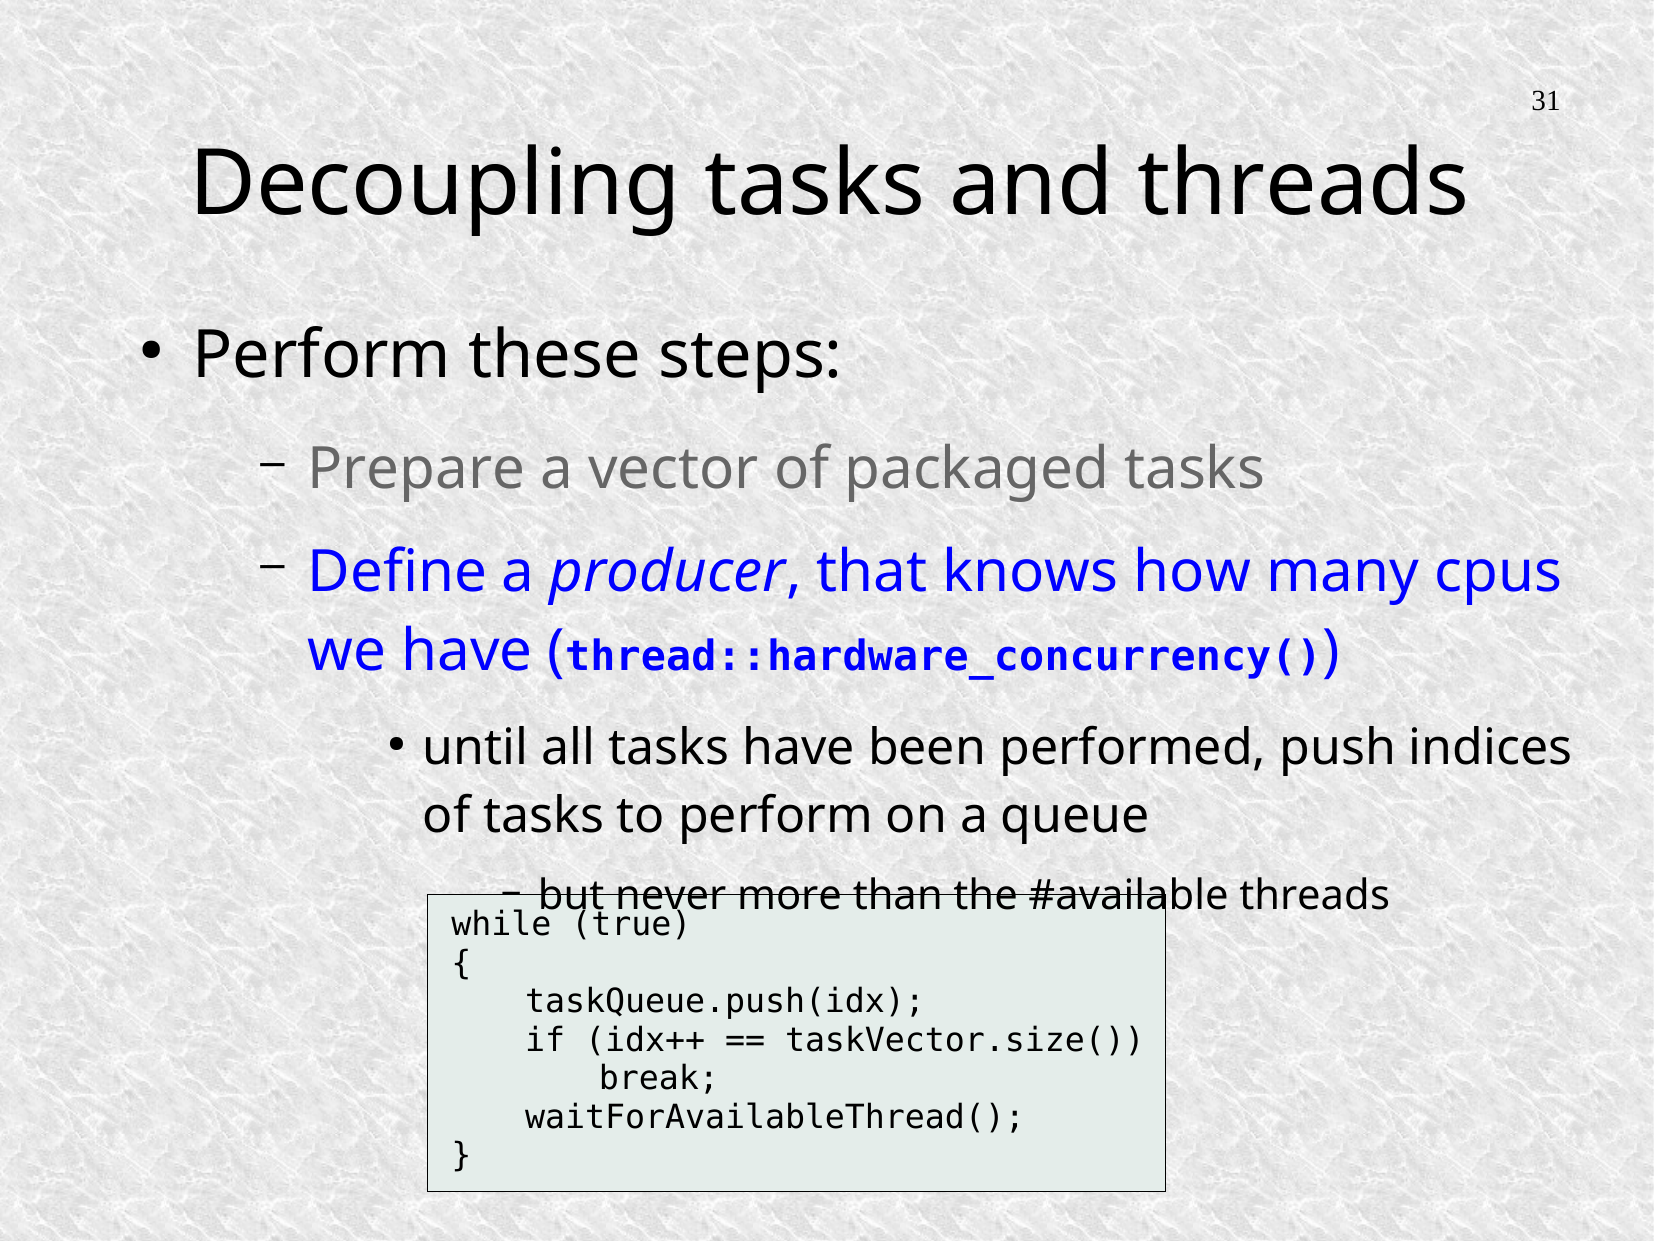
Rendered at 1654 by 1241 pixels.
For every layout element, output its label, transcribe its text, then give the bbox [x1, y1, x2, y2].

title Decoupling tasks and threads [123, 73, 1536, 284]
text_box while (true) { taskQueue.push(idx); if (idx++ == taskVector.size()) break; waitForAvailableThread(); } [451, 904, 1146, 1175]
list Perform these steps: Prepare a vector of packaged tasks Define a producer, that knows how many cpus we have (thread::hardware_concurrency()) until all tasks have been performed, push indices of tasks to perform on a queue but never more than the #available threads [121, 305, 1622, 1136]
picture [0, 0, 1654, 1241]
text_box [427, 1136, 1166, 1192]
